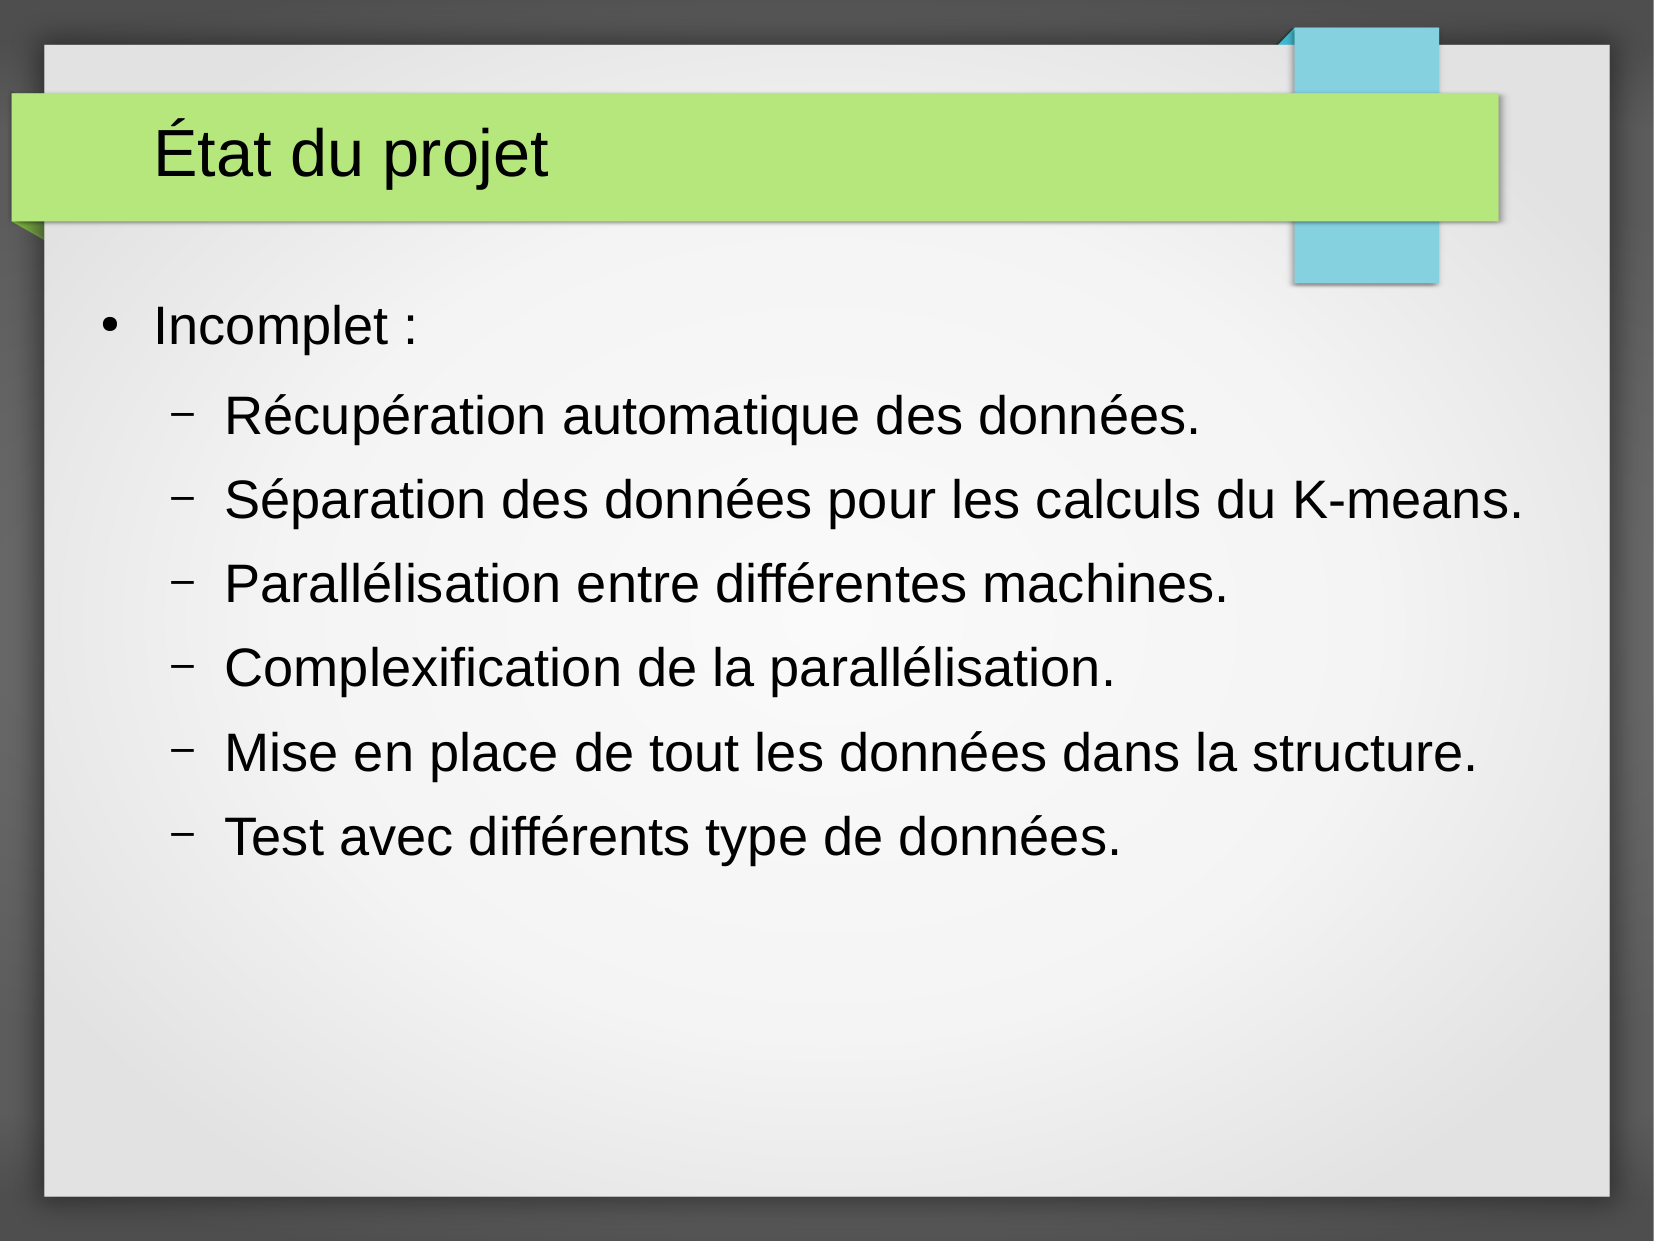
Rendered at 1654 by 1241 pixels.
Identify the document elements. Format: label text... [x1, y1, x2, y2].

title État du projet [82, 94, 1264, 213]
list Incomplet : Récupération automatique des données. Séparation des données pour les calculs du K-means. Parallélisation entre différentes machines. Complexification de la parallélisation. Mise en place de tout les données dans la structure. Test avec différents type de données. [82, 295, 1571, 1015]
picture [0, 0, 1654, 1241]
